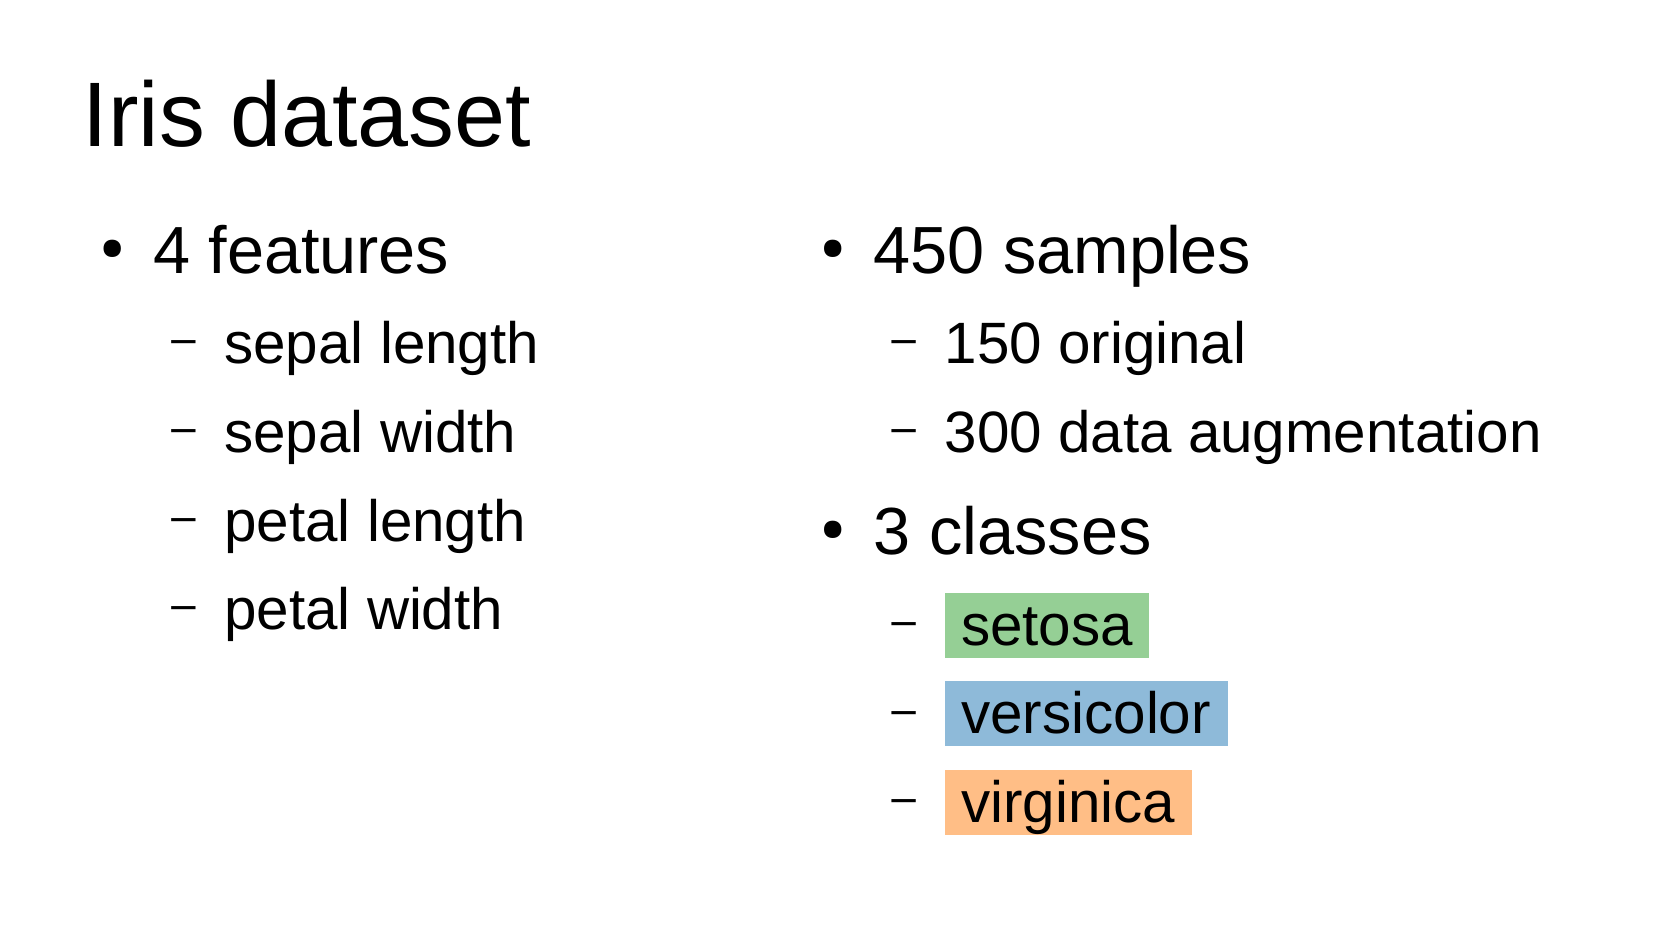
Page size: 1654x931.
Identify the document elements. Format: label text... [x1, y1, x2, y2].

title Iris dataset [82, 37, 1571, 193]
list 450 samples 150 original 300 data augmentation 3 classes setosa versicolor virginica [803, 212, 1654, 886]
list 4 features sepal length sepal width petal length petal width [82, 212, 803, 753]
